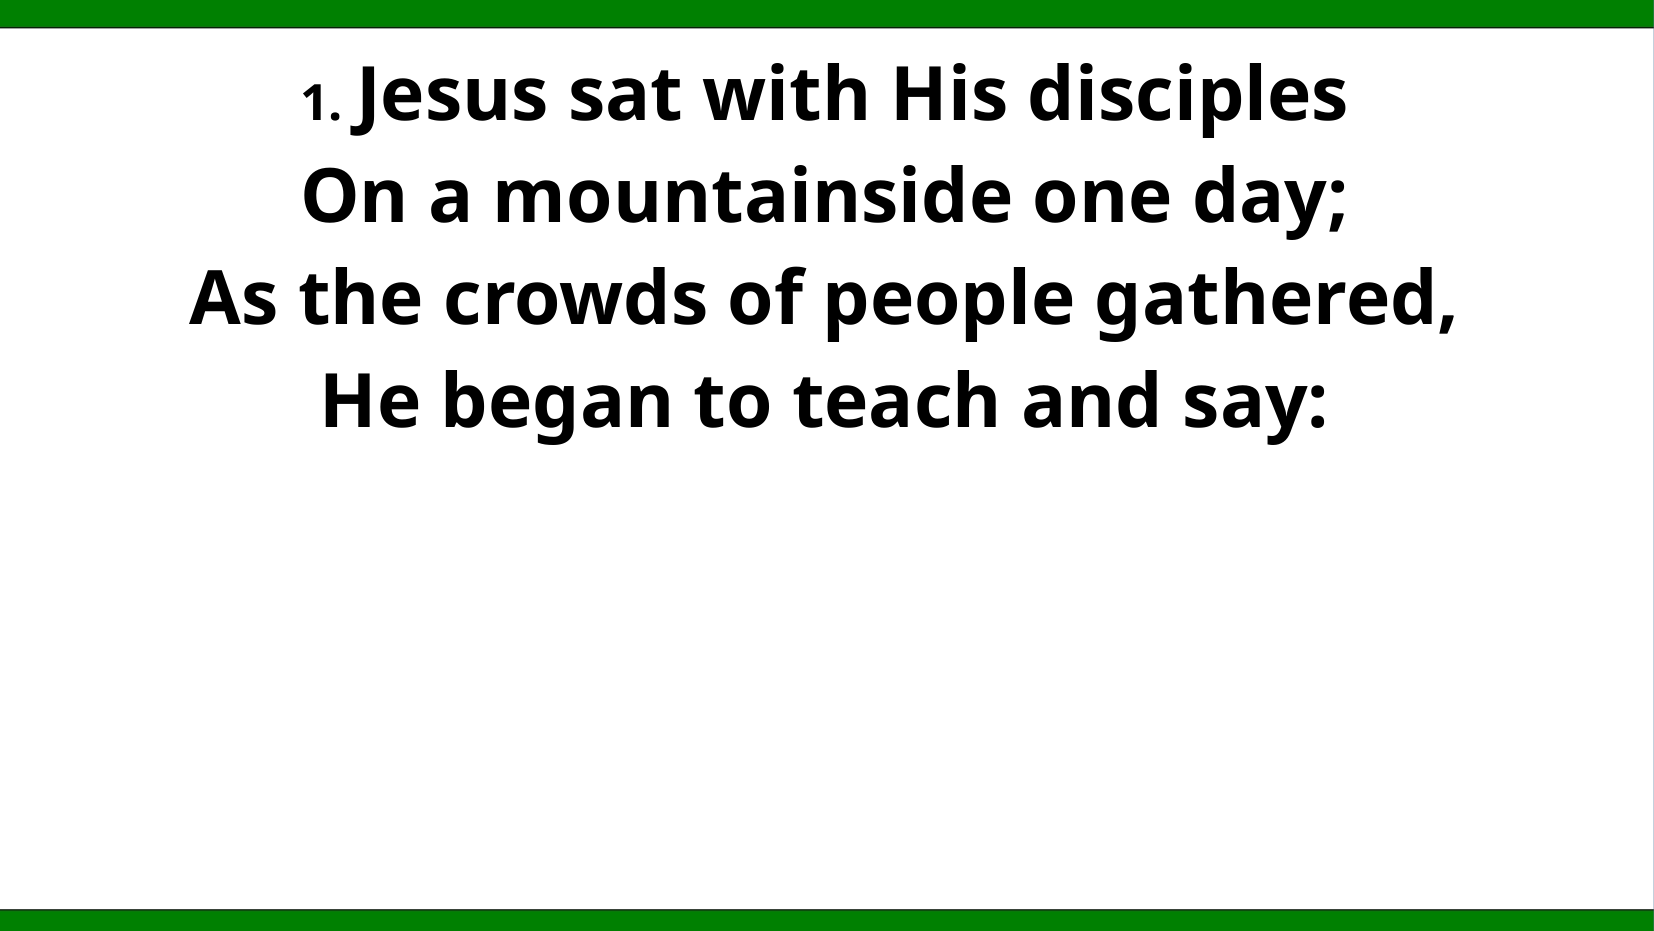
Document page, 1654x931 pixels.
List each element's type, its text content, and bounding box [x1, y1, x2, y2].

picture [0, 0, 1654, 931]
text_box 1. Jesus sat with His disciples On a mountainside one day; As the crowds of people gathered, He began to teach and say: [105, 32, 1546, 447]
